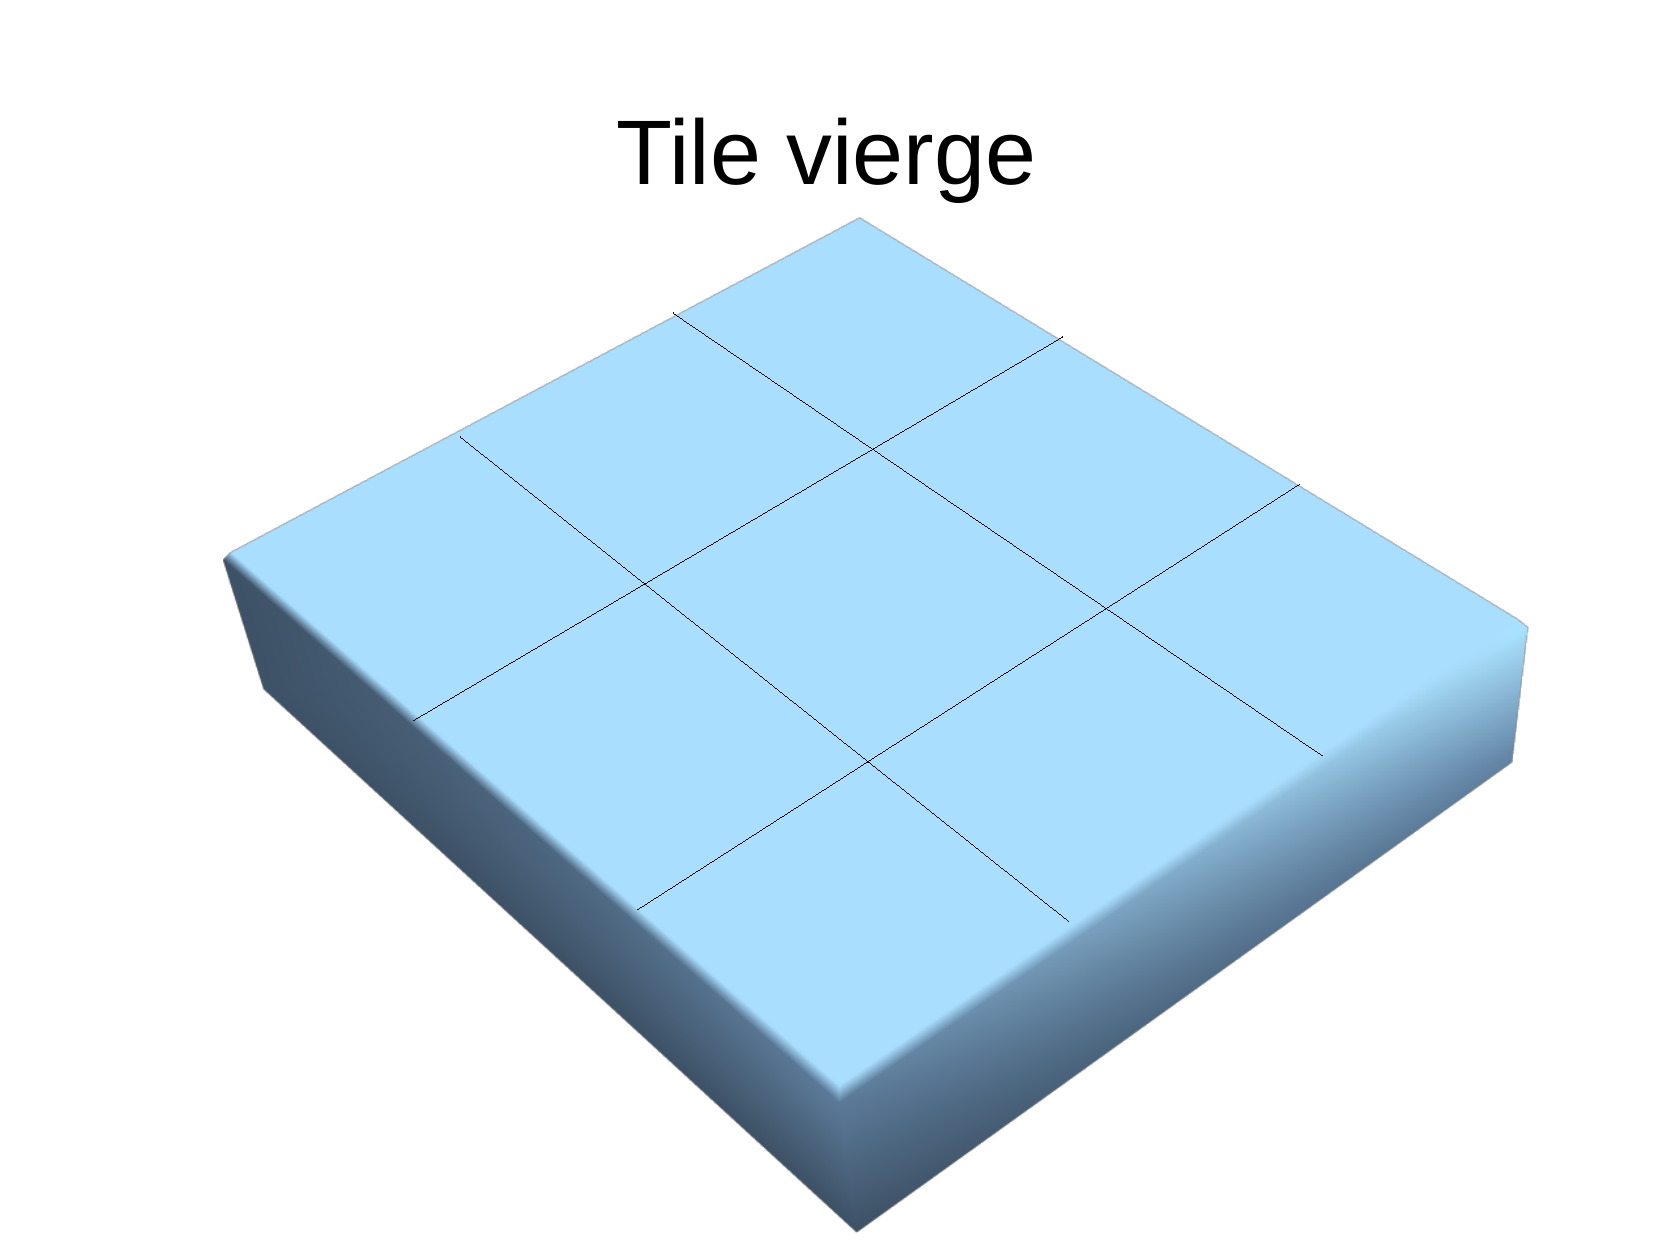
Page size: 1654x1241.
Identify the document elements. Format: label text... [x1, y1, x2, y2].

title Tile vierge [82, 49, 1571, 257]
